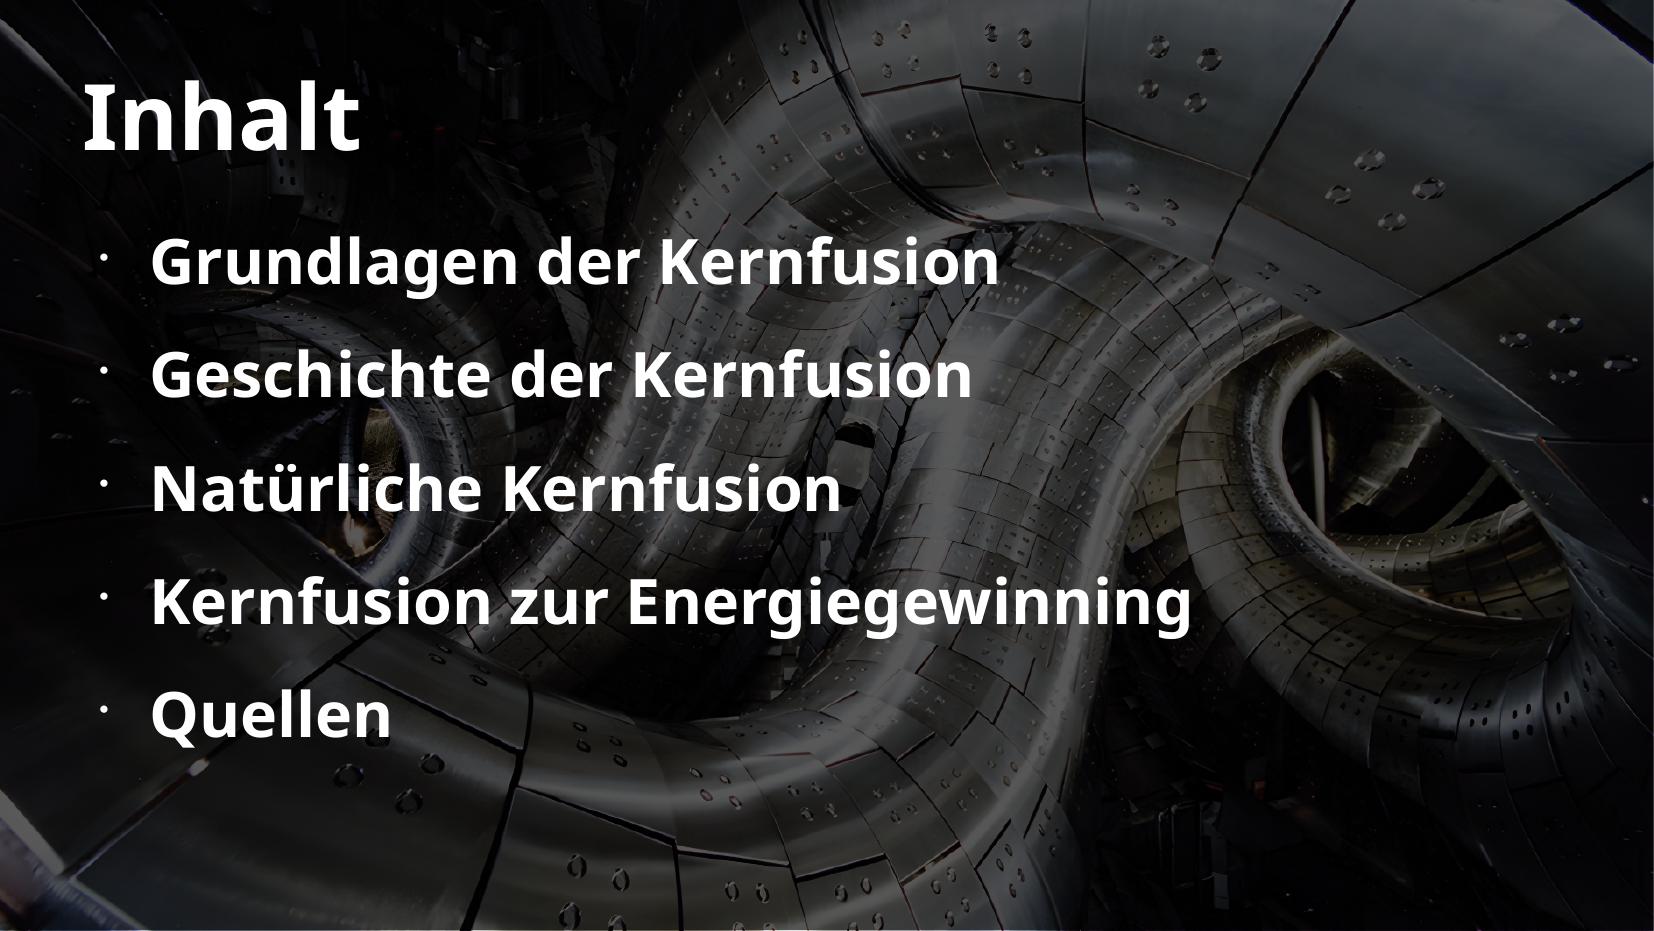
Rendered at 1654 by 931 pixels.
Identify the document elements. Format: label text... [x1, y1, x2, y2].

list Grundlagen der Kernfusion Geschichte der Kernfusion Natürliche Kernfusion Kernfusion zur Energiegewinning Quellen [82, 217, 1571, 757]
text_box [0, 0, 1654, 931]
title Inhalt [82, 37, 1571, 193]
